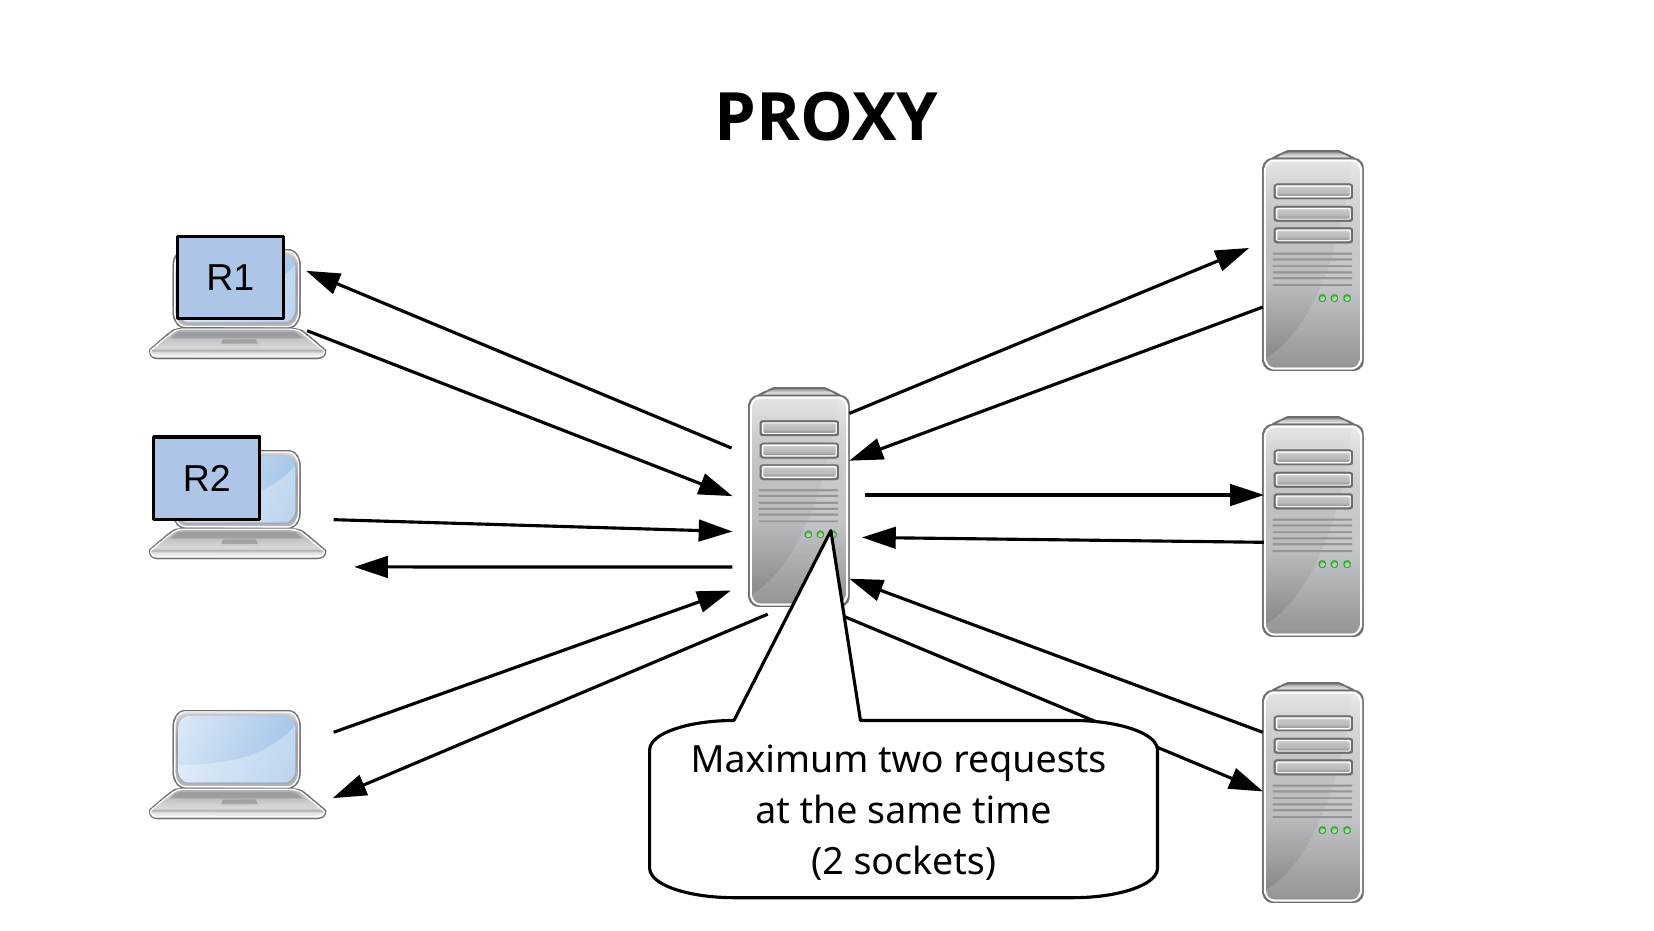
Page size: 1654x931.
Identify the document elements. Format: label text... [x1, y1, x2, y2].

picture [1262, 682, 1364, 903]
text_box Maximum two requests at the same time (2 sockets) [649, 530, 1158, 898]
text_box R2 [153, 437, 260, 520]
picture [748, 387, 850, 607]
picture [141, 442, 334, 567]
picture [141, 241, 334, 367]
picture [141, 702, 334, 827]
picture [1262, 416, 1364, 637]
text_box R1 [177, 236, 284, 319]
picture [1262, 150, 1364, 371]
title PROXY [82, 36, 1571, 193]
